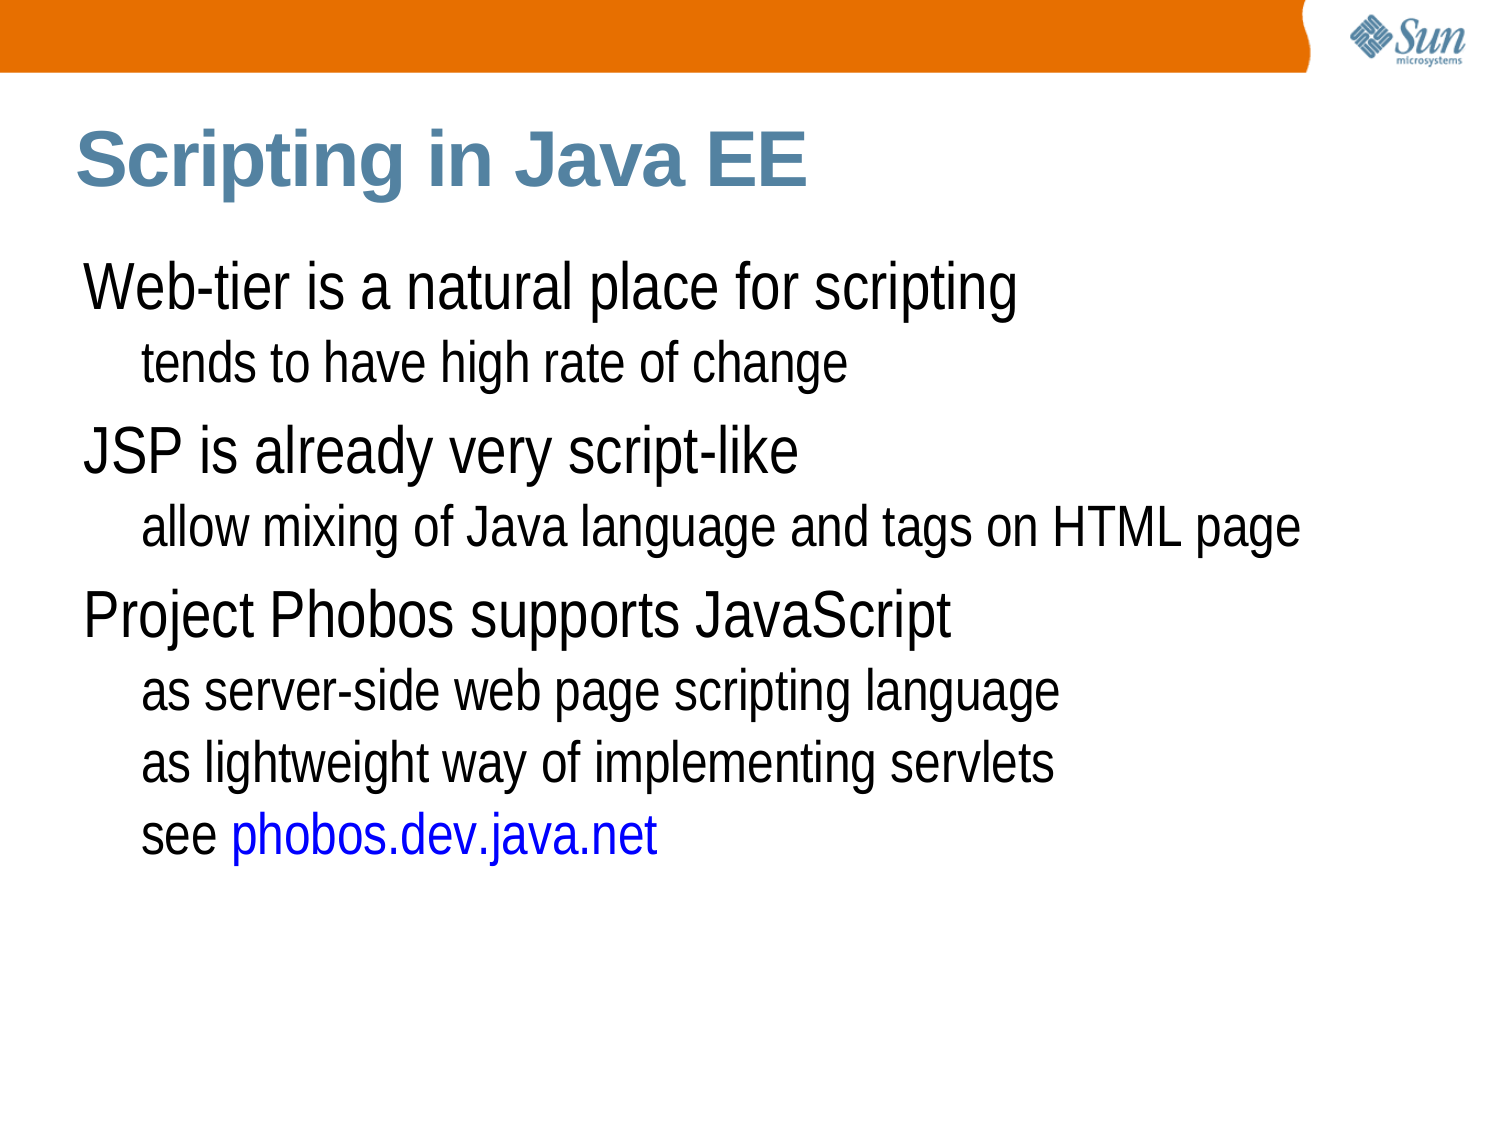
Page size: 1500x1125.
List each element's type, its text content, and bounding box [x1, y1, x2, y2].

picture [0, 0, 1500, 75]
title Scripting in Java EE [75, 122, 1438, 227]
list Web-tier is a natural place for scripting tends to have high rate of change JSP is already very script-like allow mixing of Java language and tags on HTML page Project Phobos supports JavaScript as server-side web page scripting language as lightweight way of implementing servlets see phobos.dev.java.net [64, 257, 1402, 1017]
